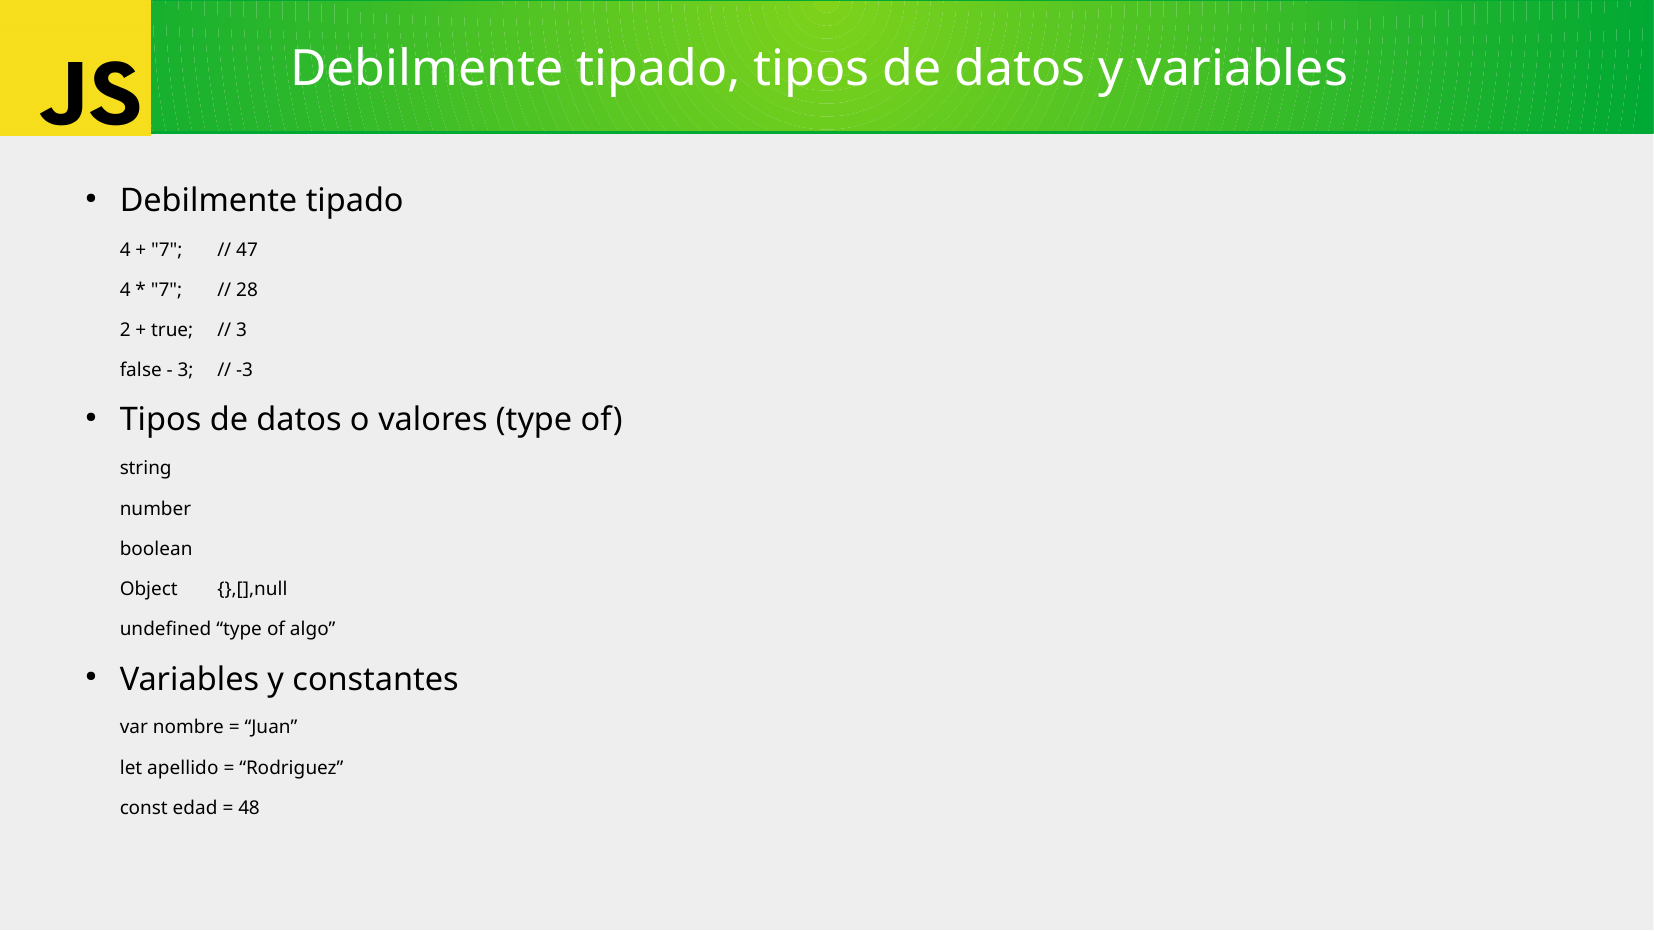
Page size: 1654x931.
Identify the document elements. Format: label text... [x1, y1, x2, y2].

picture [0, 0, 151, 136]
title Debilmente tipado, tipos de datos y variables [151, 14, 1565, 119]
list Debilmente tipado 4 + "7"; // 47 4 * "7"; // 28 2 + true; // 3 false - 3; // -3 Tipos de datos o valores (type of) string number boolean Object {},[],null undefined “type of algo” Variables y constantes var nombre = “Juan” let apellido = “Rodriguez” const edad = 48 [73, 177, 1565, 827]
